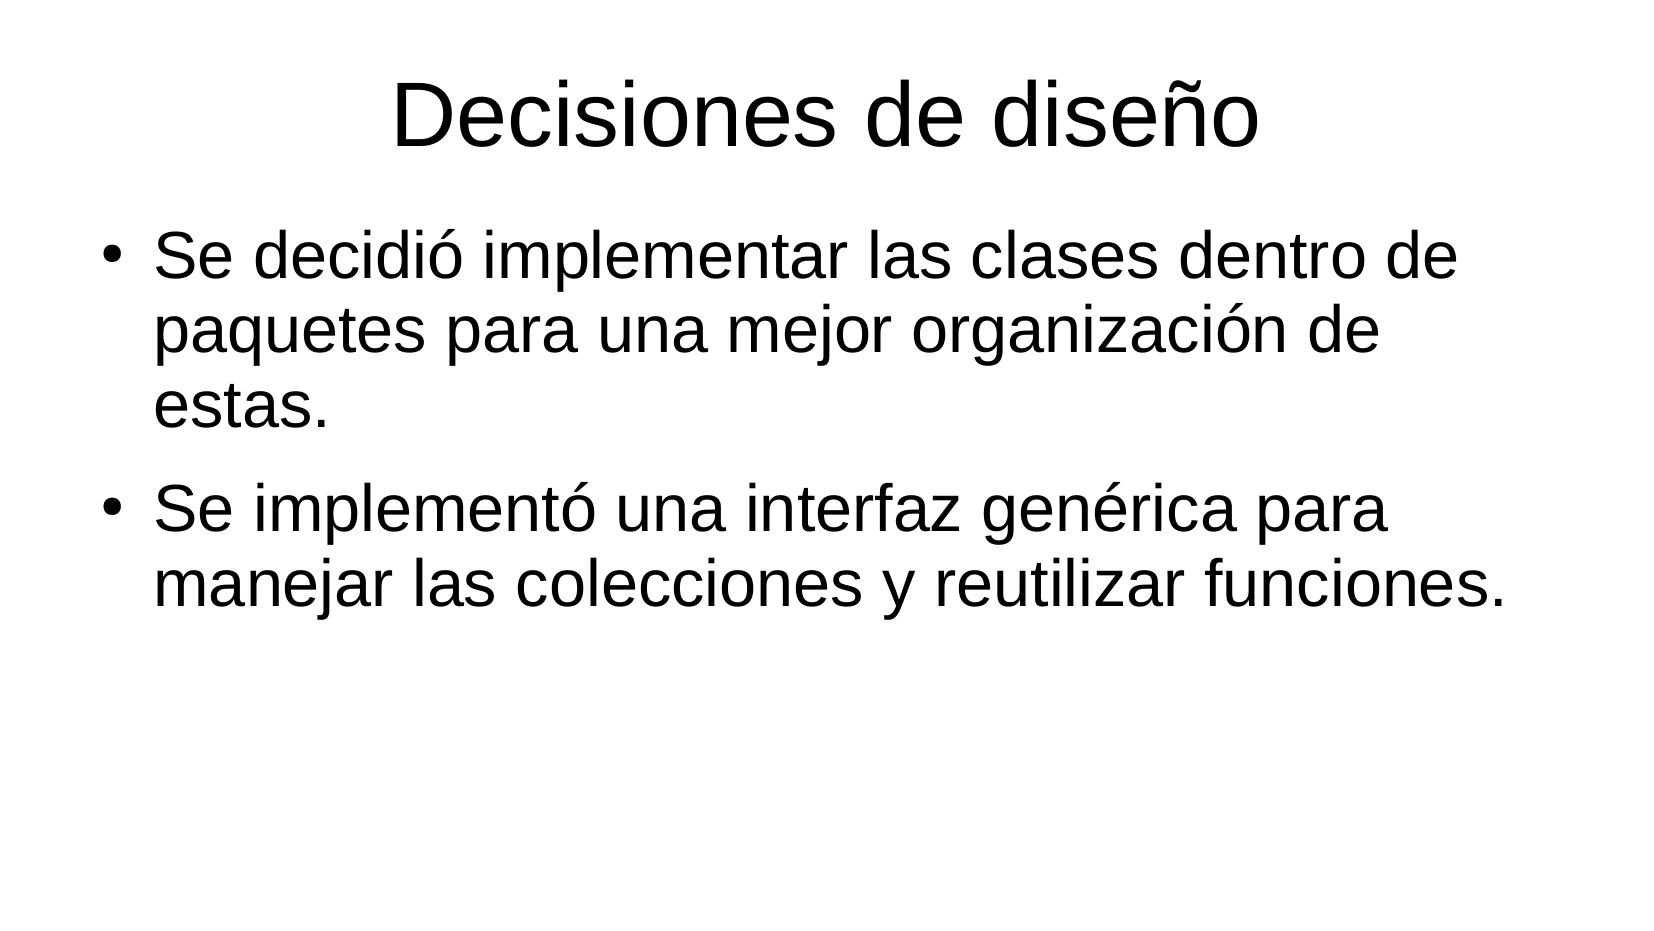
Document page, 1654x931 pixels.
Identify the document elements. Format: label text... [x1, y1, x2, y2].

list Se decidió implementar las clases dentro de paquetes para una mejor organización de estas. Se implementó una interfaz genérica para manejar las colecciones y reutilizar funciones. [82, 217, 1571, 758]
title Decisiones de diseño [82, 37, 1571, 193]
